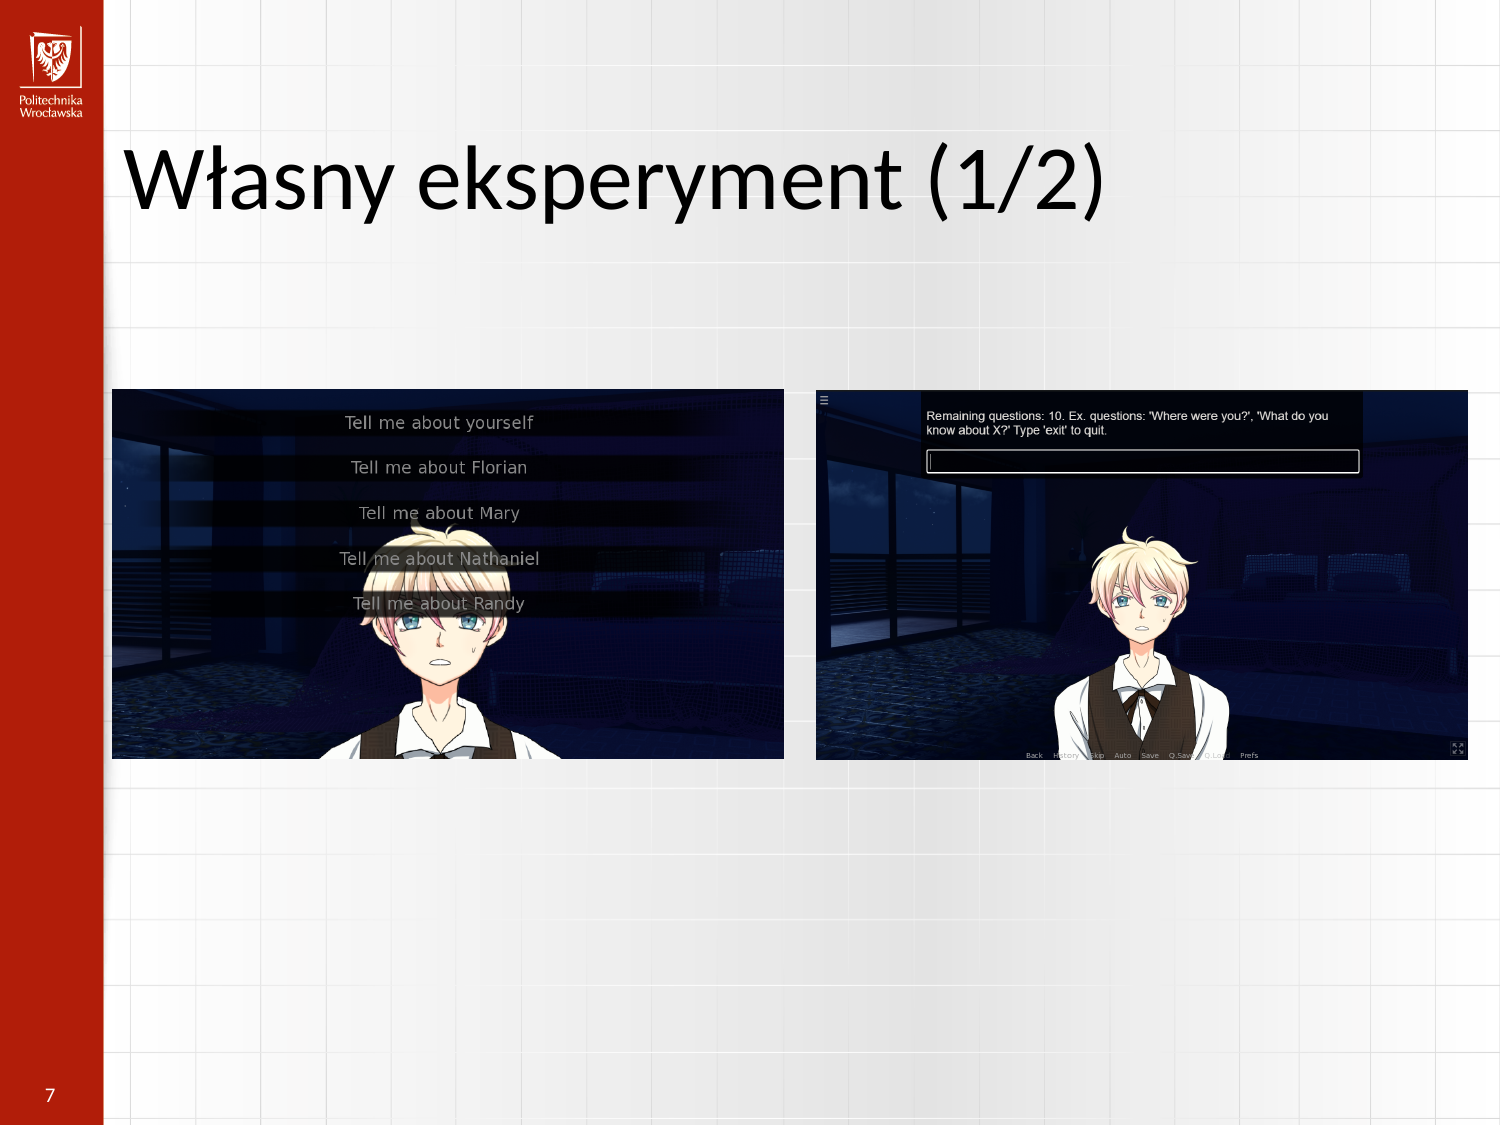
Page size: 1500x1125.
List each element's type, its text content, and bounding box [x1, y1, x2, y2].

list Własny eksperyment (1/2) [123, 101, 1483, 244]
picture [0, 0, 1500, 1125]
